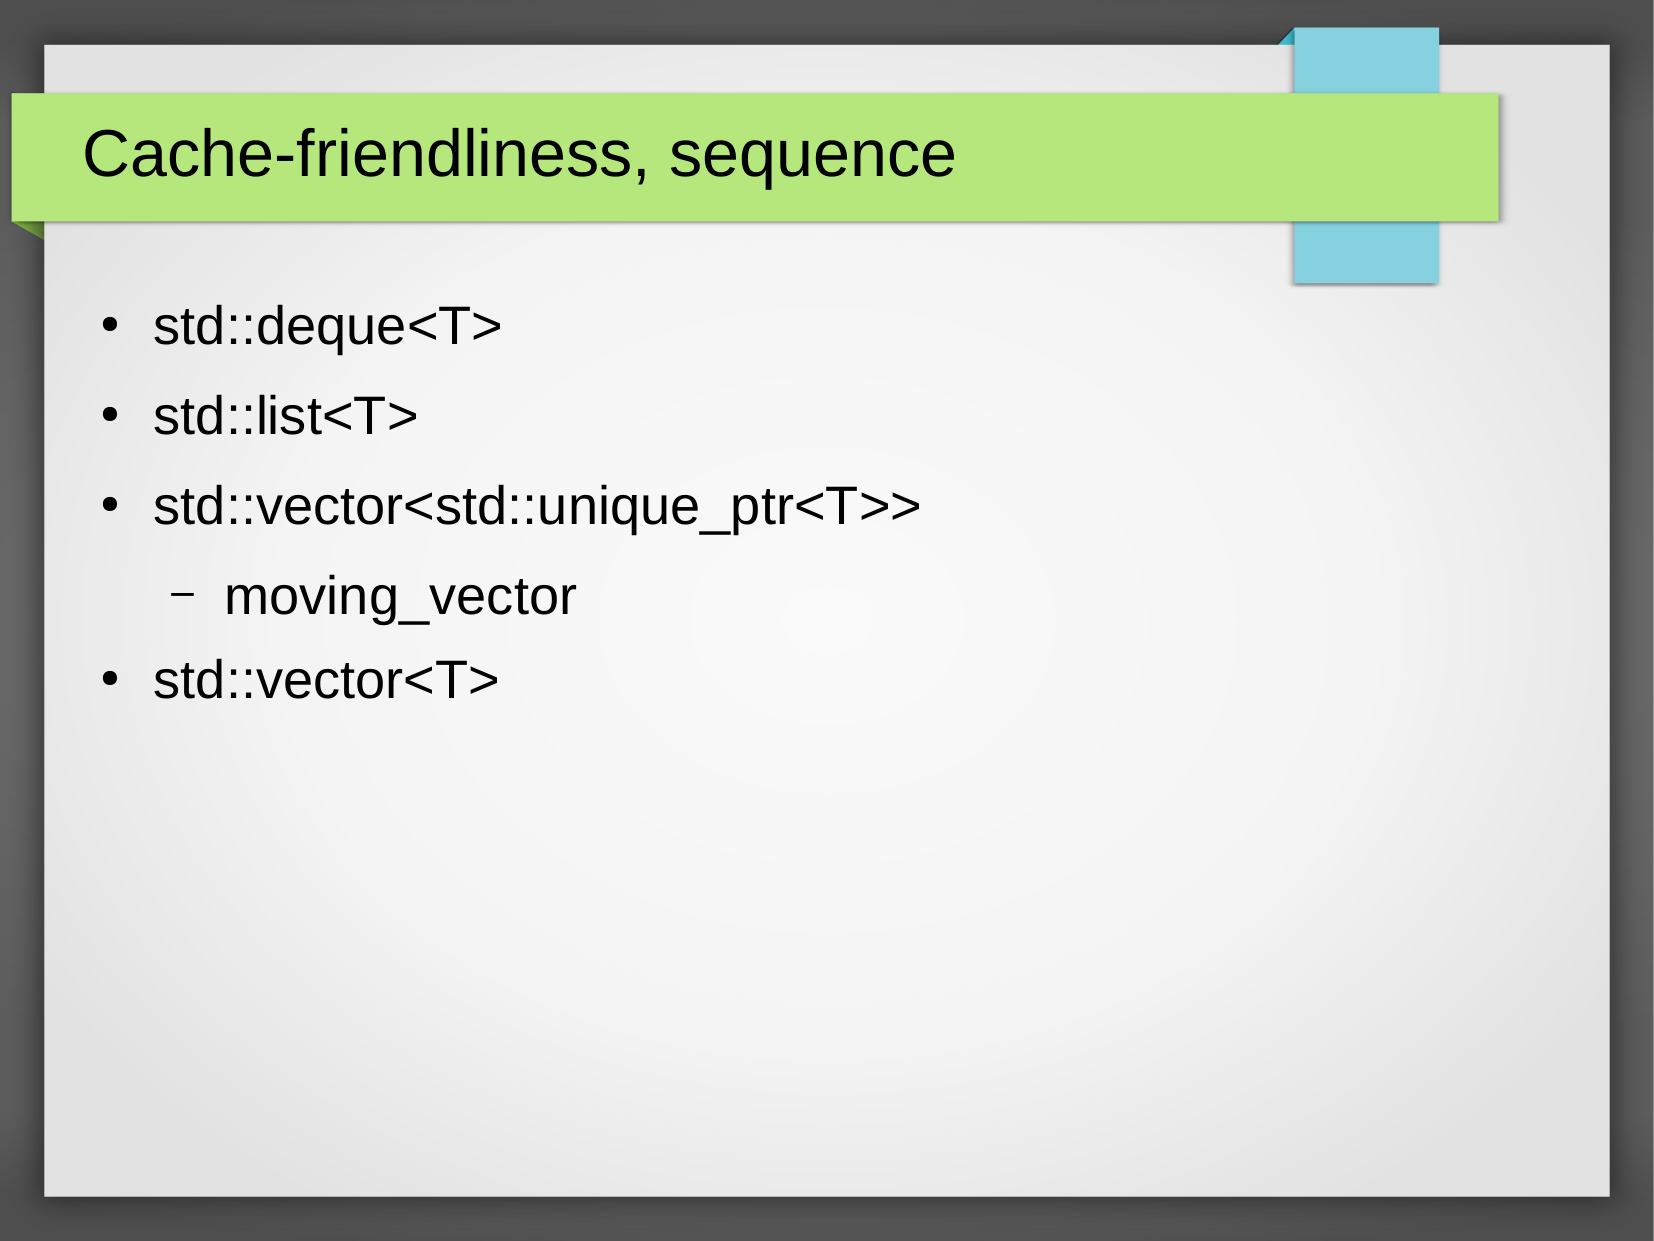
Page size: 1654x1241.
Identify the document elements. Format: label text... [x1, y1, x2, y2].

list std::deque<T> std::list<T> std::vector<std::unique_ptr<T>> moving_vector std::vector<T> [82, 295, 1571, 1015]
title Cache-friendliness, sequence [82, 94, 1264, 213]
picture [0, 0, 1654, 1241]
